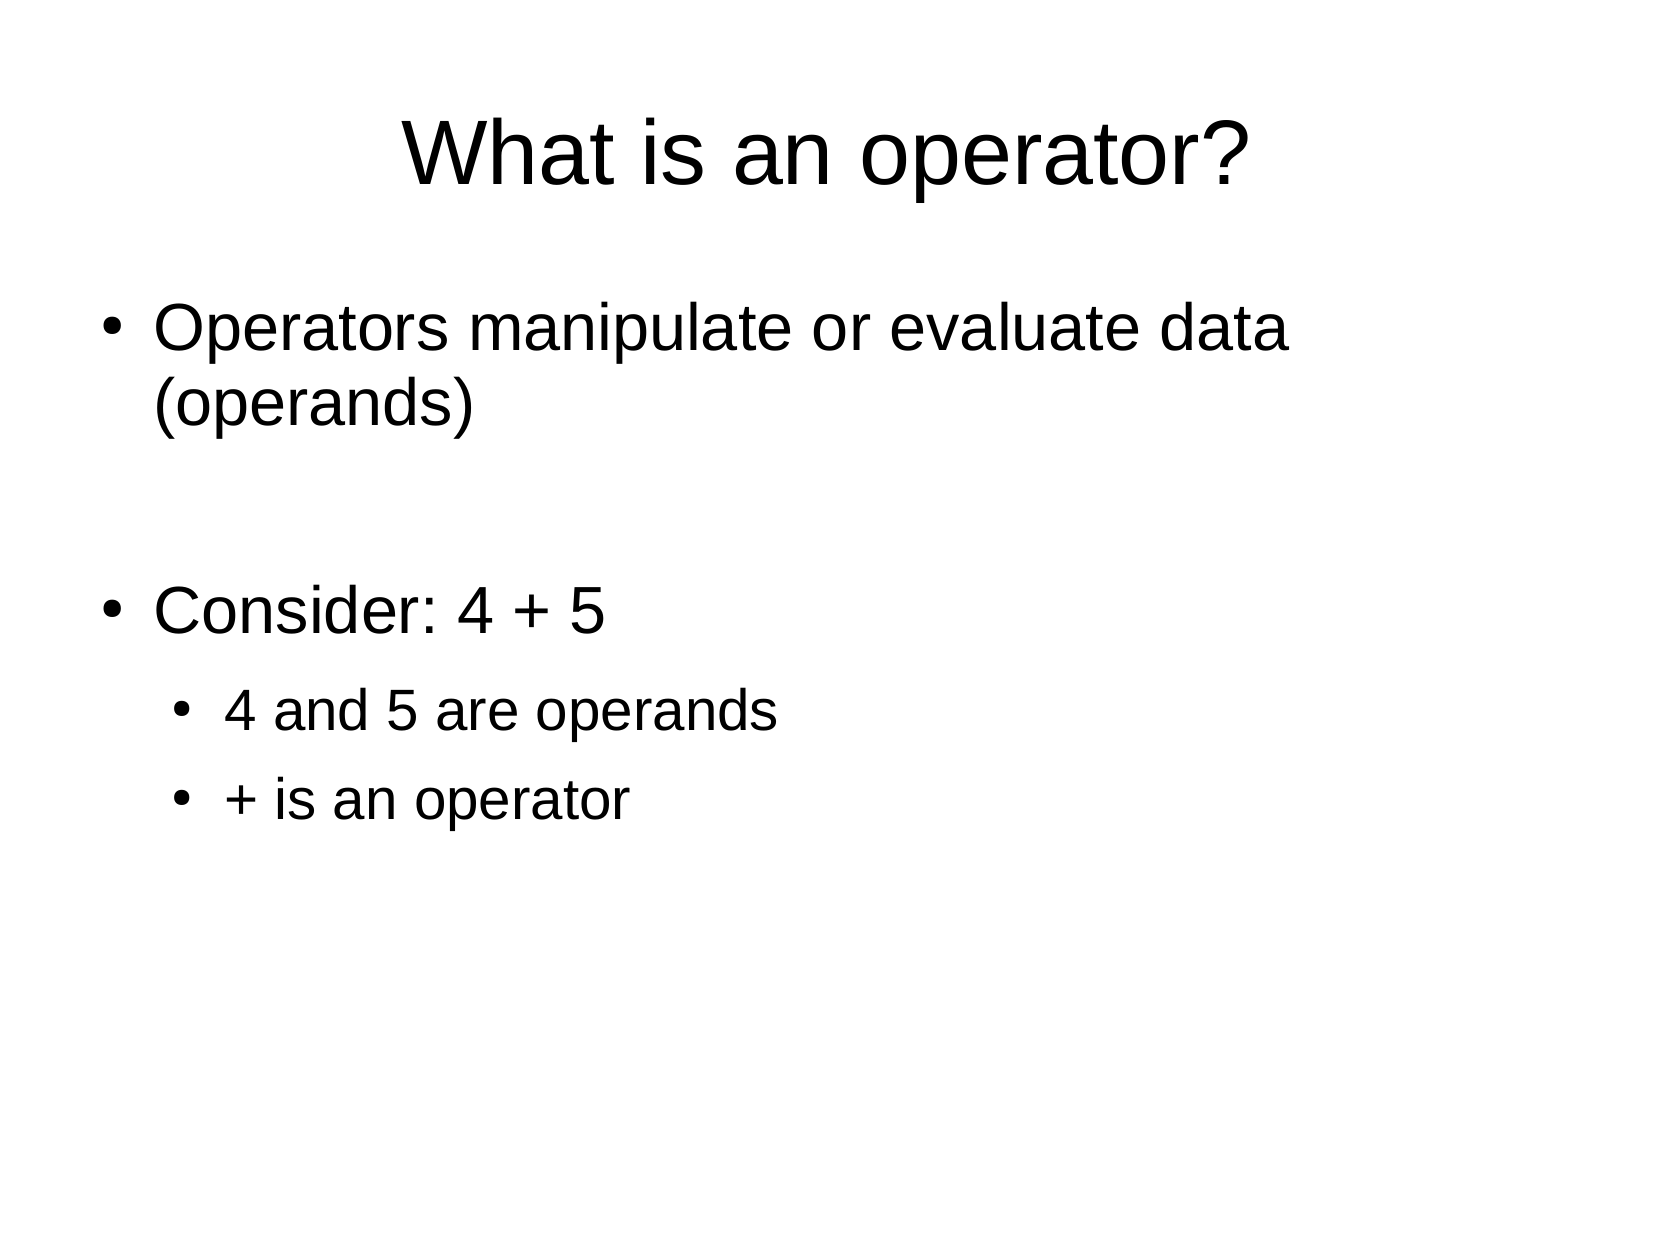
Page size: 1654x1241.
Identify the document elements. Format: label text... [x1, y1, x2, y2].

list Operators manipulate or evaluate data (operands) Consider: 4 + 5 4 and 5 are operands + is an operator [82, 290, 1571, 1010]
title What is an operator? [82, 49, 1571, 257]
